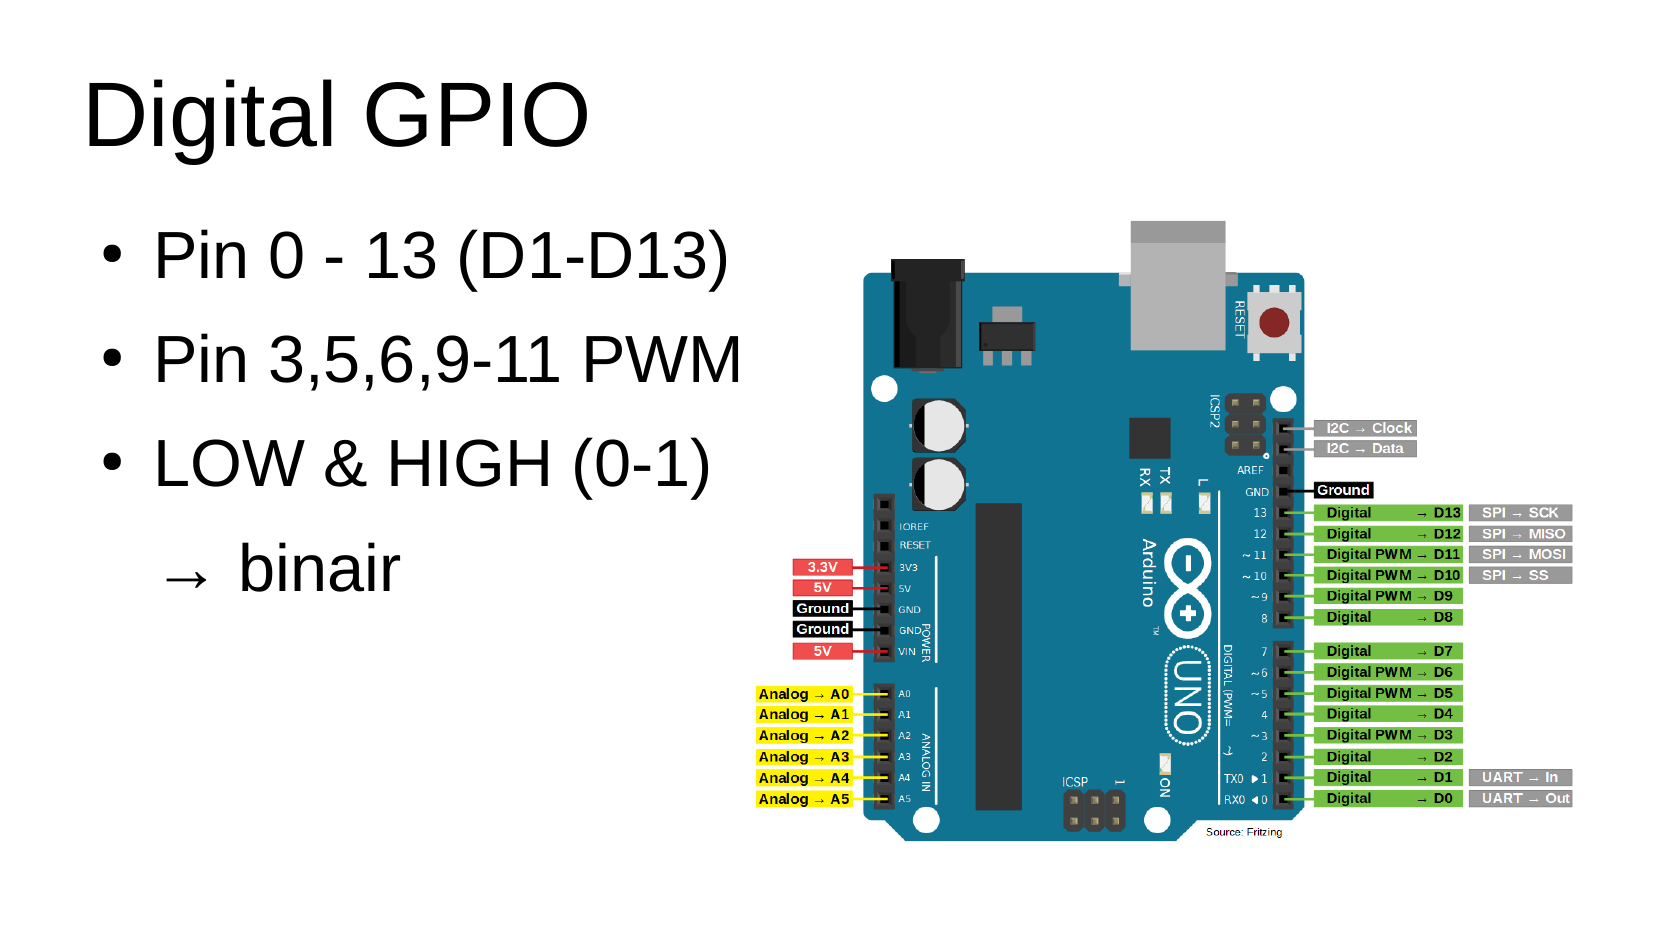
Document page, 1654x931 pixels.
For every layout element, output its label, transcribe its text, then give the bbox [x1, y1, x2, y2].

list Pin 0 - 13 (D1-D13) Pin 3,5,6,9-11 PWM LOW & HIGH (0-1) → binair [82, 217, 750, 758]
picture [750, 217, 1576, 845]
title Digital GPIO [82, 37, 1571, 193]
